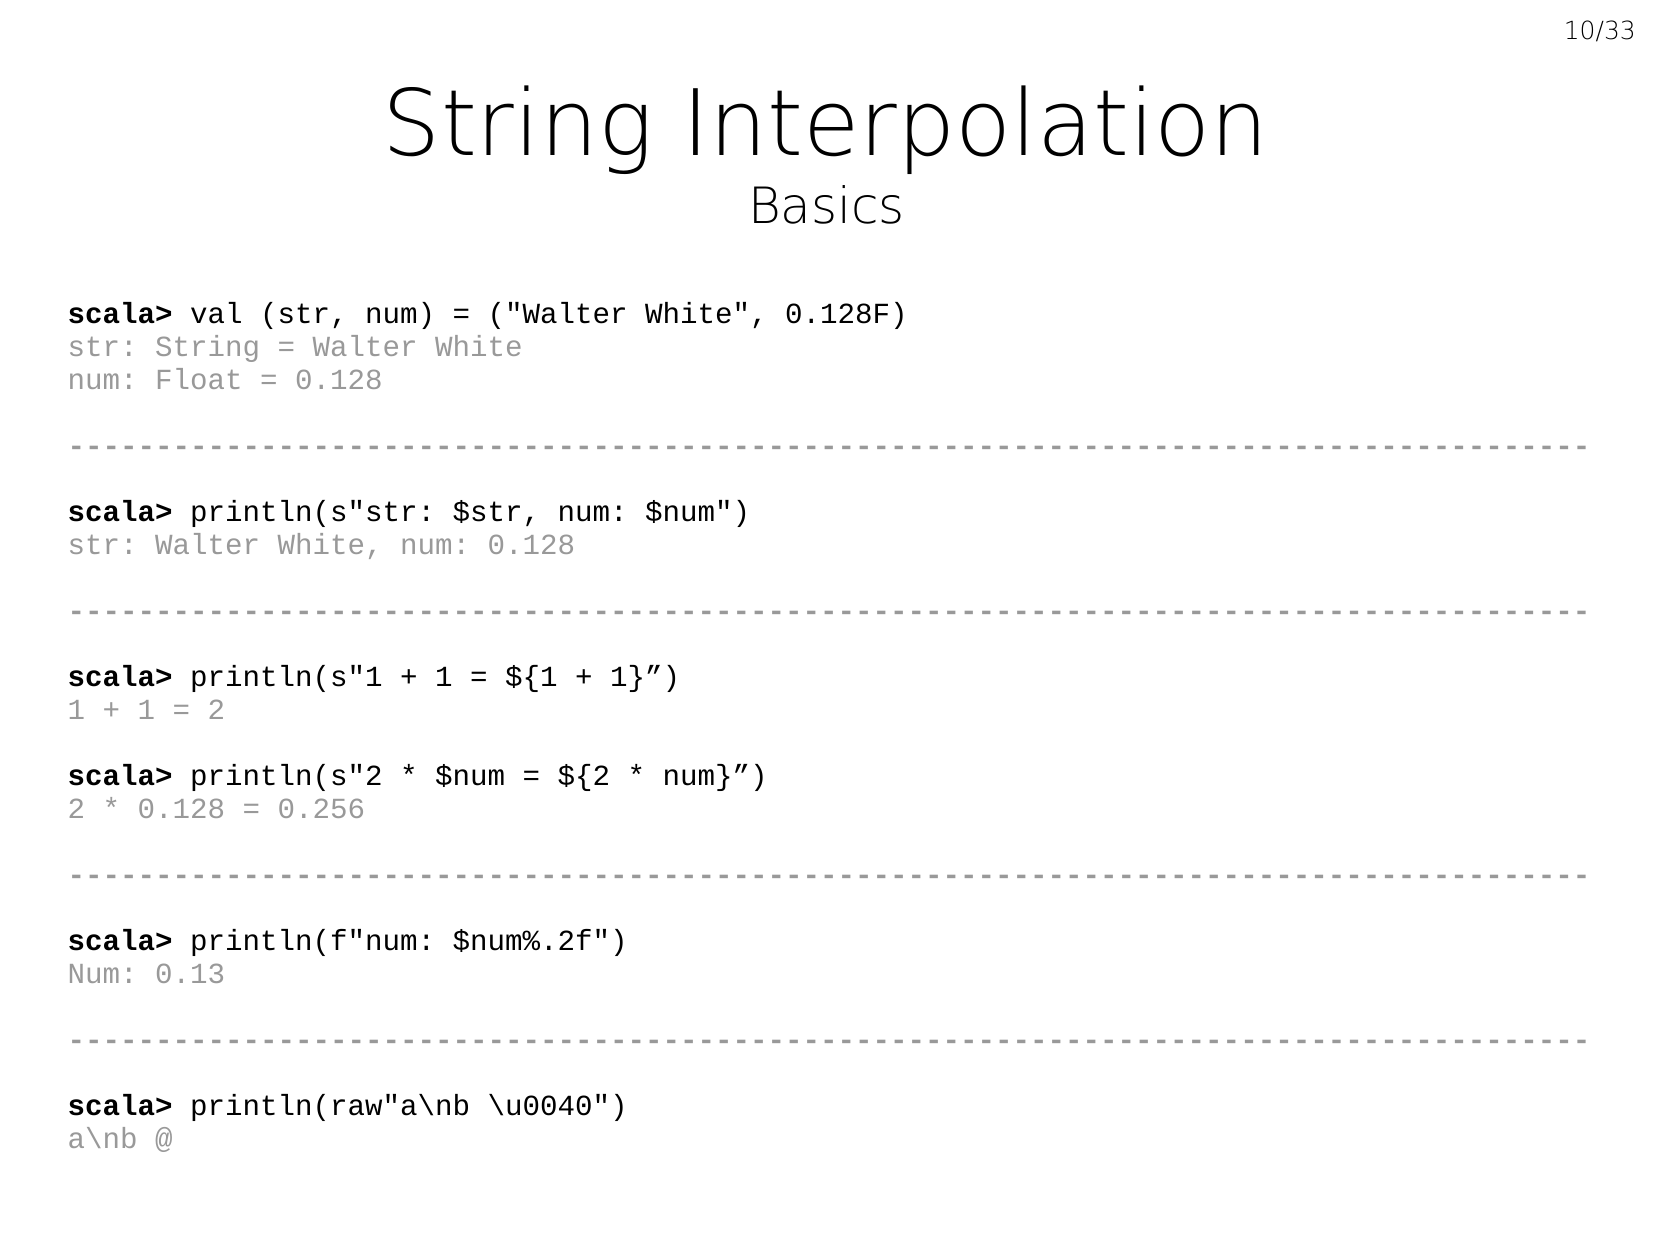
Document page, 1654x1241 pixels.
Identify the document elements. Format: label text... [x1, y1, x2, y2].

title String Interpolation Basics [82, 49, 1571, 257]
text_box scala> val (str, num) = ("Walter White", 0.128F) str: String = Walter White num: Float = 0.128 --------------------------------------------------------------------------------------- scala> println(s"str: $str, num: $num") str: Walter White, num: 0.128 --------------------------------------------------------------------------------------- scala> println(s"1 + 1 = ${1 + 1}”) 1 + 1 = 2 scala> println(s"2 * $num = ${2 * num}”) 2 * 0.128 = 0.256 --------------------------------------------------------------------------------------- scala> println(f"num: $num%.2f") Num: 0.13 --------------------------------------------------------------------------------------- scala> println(raw"a\nb \u0040") a\nb @ [52, 291, 1621, 1241]
text_box [195, 765, 225, 836]
